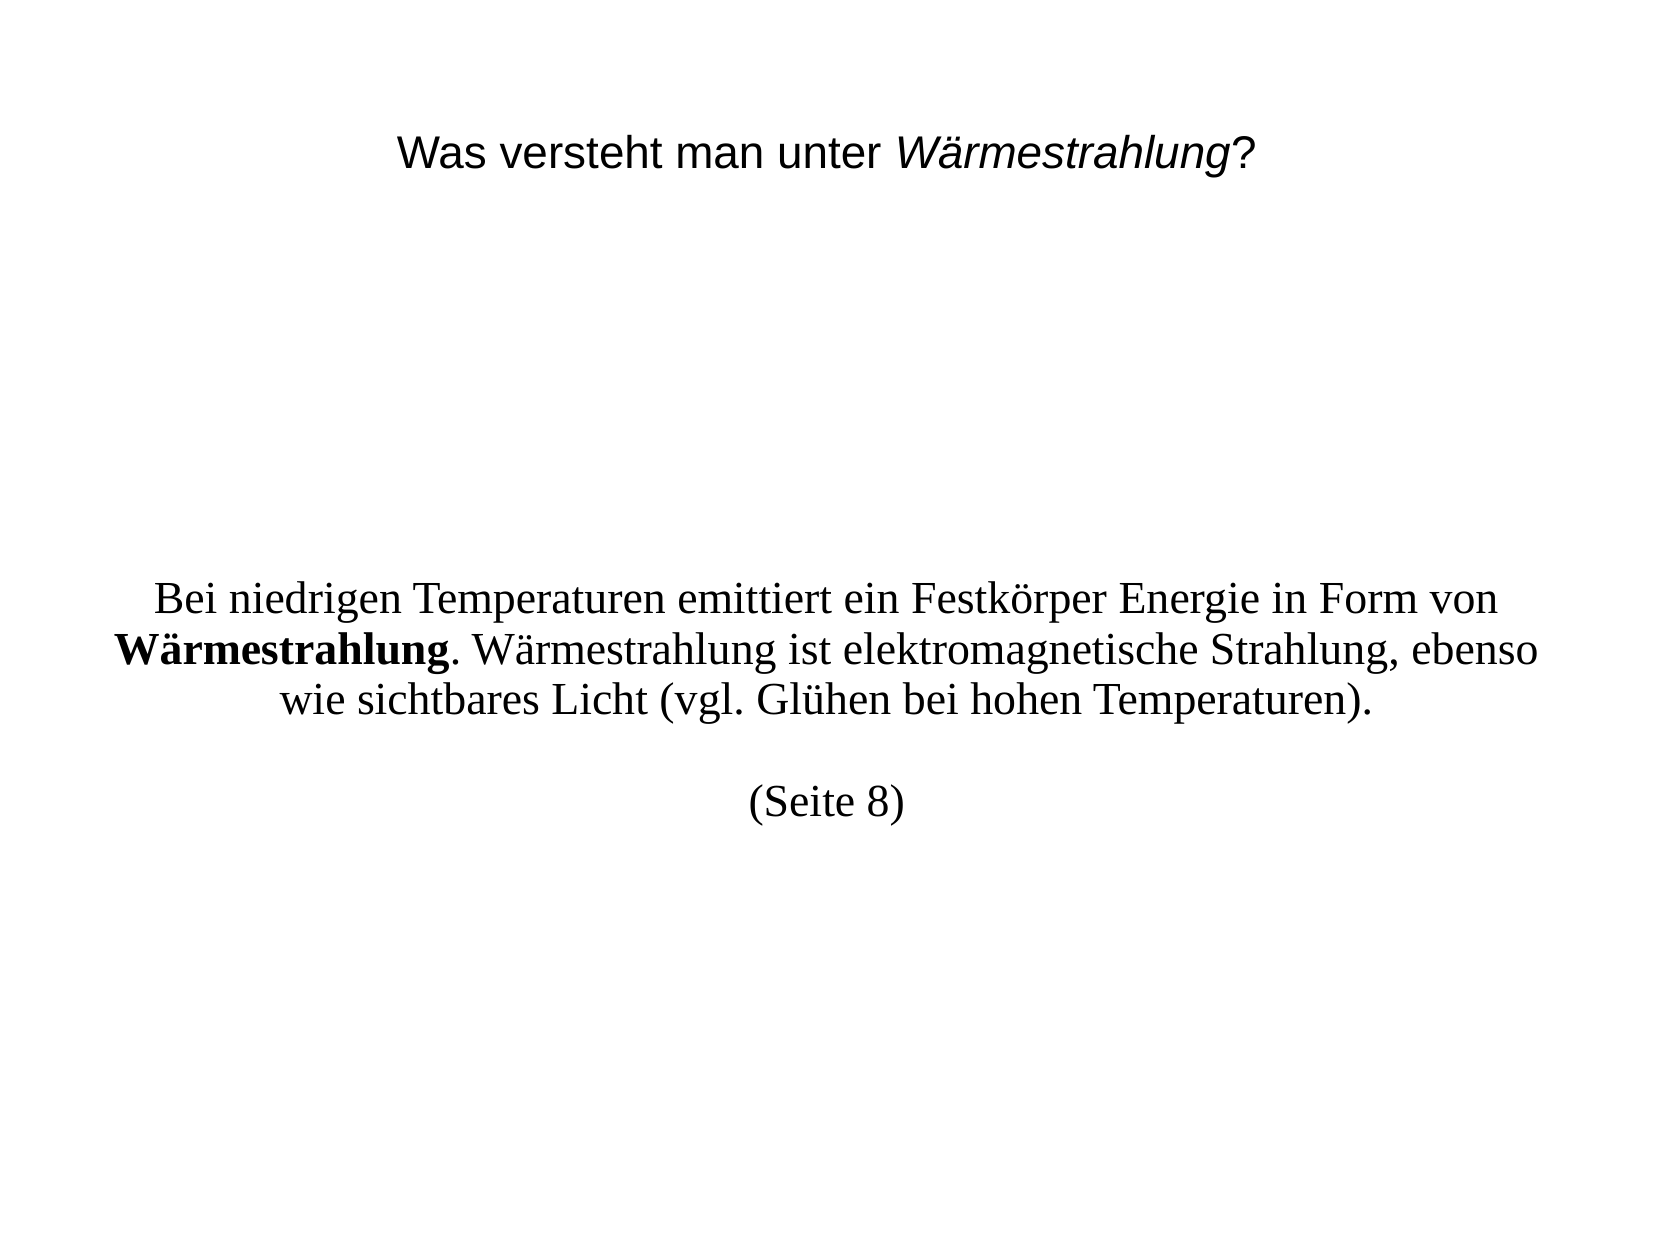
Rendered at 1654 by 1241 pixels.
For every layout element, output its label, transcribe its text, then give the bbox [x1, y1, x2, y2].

subtitle Bei niedrigen Temperaturen emittiert ein Festkörper Energie in Form von Wärmestrahlung. Wärmestrahlung ist elektromagnetische Strahlung, ebenso wie sichtbares Licht (vgl. Glühen bei hohen Temperaturen). (Seite 8) [82, 290, 1571, 1109]
title Was versteht man unter Wärmestrahlung? [82, 127, 1571, 179]
